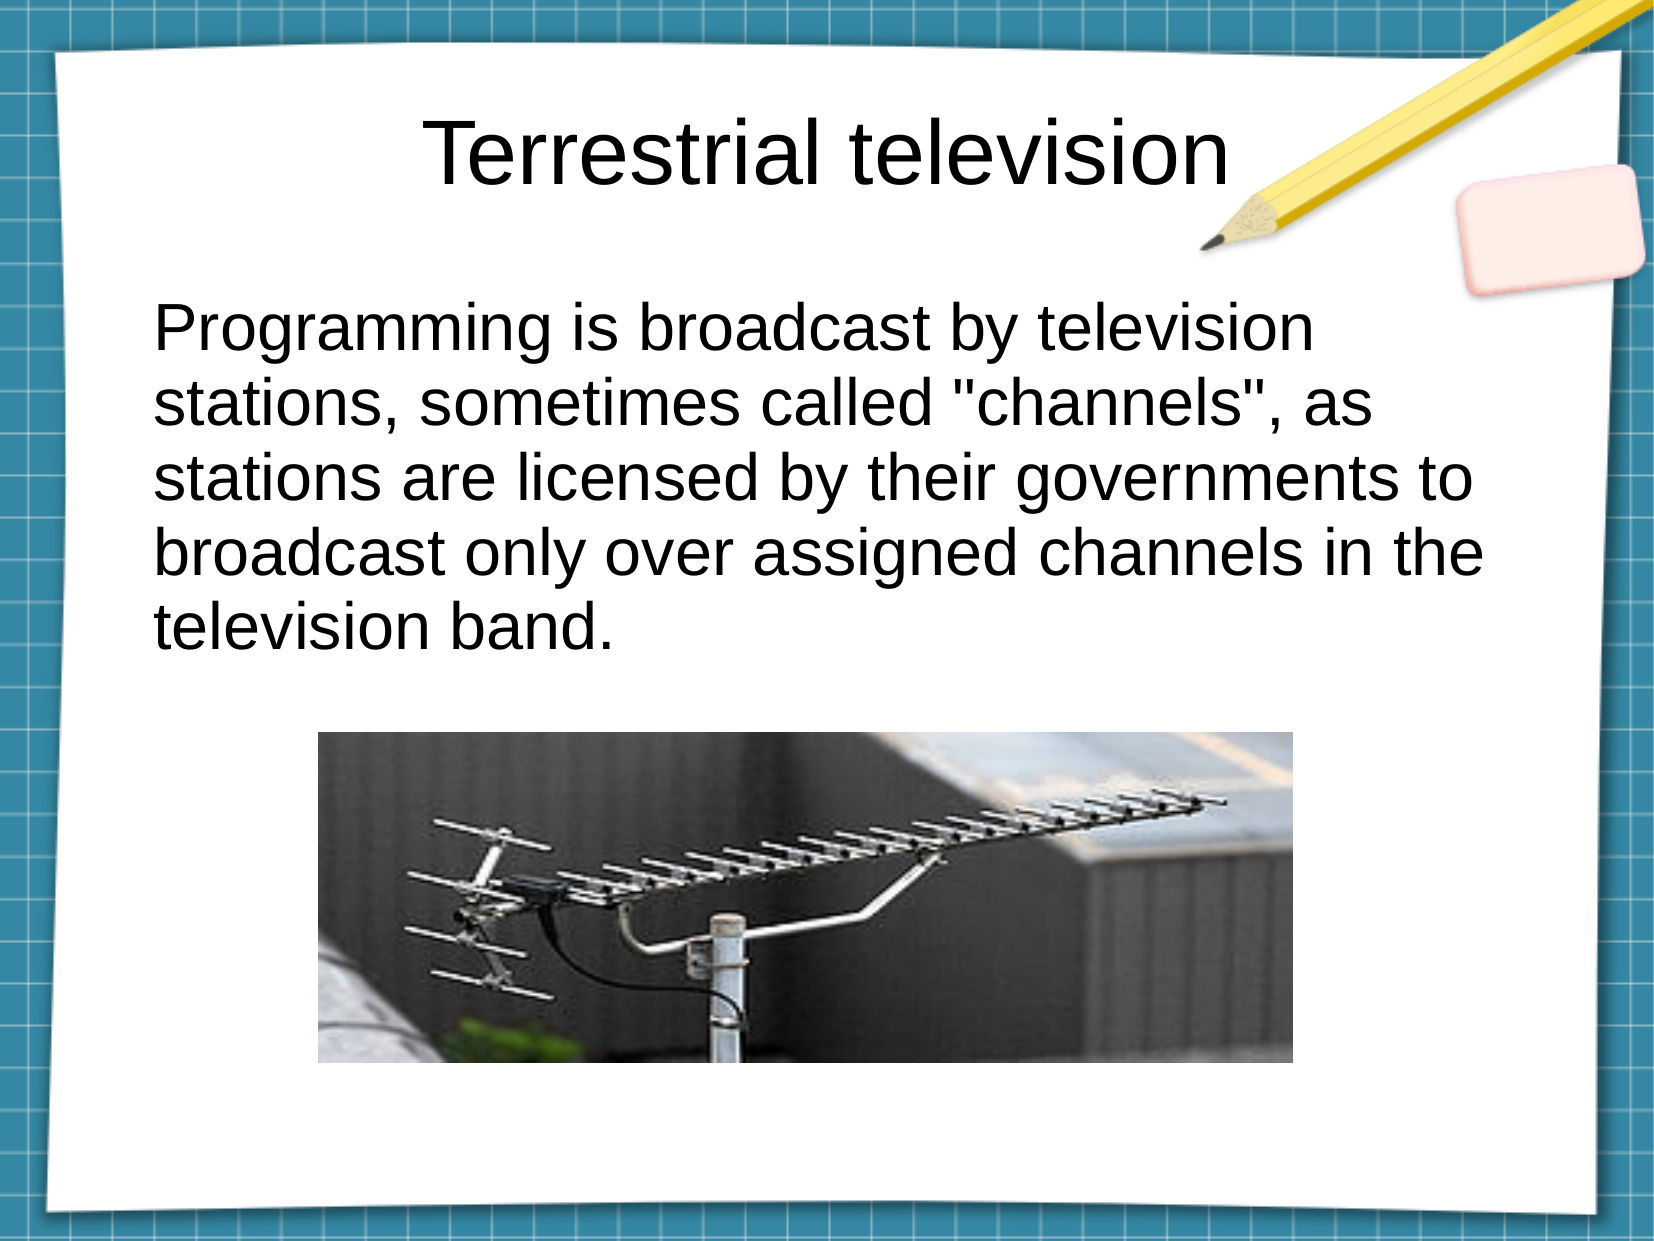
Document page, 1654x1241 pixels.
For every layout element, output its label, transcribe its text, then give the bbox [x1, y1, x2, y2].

picture [0, 0, 1654, 1241]
list Programming is broadcast by television stations, sometimes called "channels", as stations are licensed by their governments to broadcast only over assigned channels in the television band. [82, 290, 1571, 1010]
title Terrestrial television [82, 49, 1571, 257]
